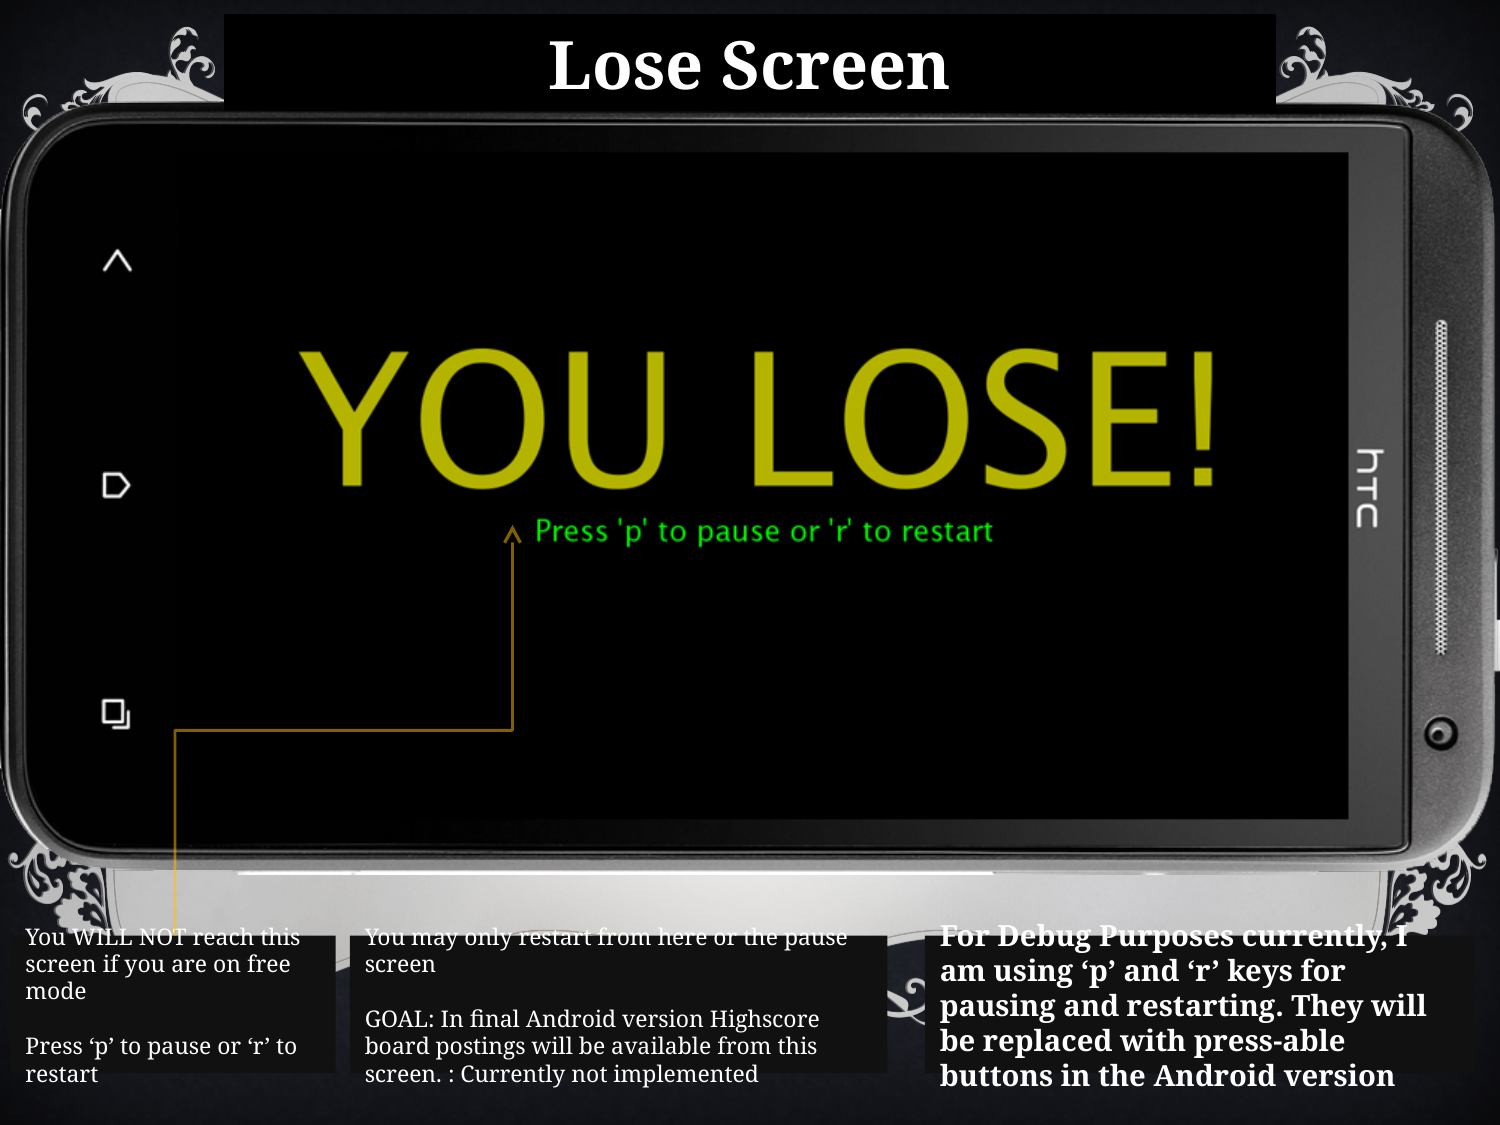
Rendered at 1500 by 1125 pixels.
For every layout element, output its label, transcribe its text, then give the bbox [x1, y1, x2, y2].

picture [0, 0, 1500, 1125]
text_box You may only restart from here or the pause screen GOAL: In final Android version Highscore board postings will be available from this screen. : Currently not implemented [349, 935, 888, 1074]
text_box You WILL NOT reach this screen if you are on free mode Press ‘p’ to pause or ‘r’ to restart [10, 935, 336, 1074]
text_box For Debug Purposes currently, I am using ‘p’ and ‘r’ keys for pausing and restarting. They will be replaced with press-able buttons in the Android version [924, 935, 1475, 1074]
text_box Lose Screen [224, 15, 1275, 111]
